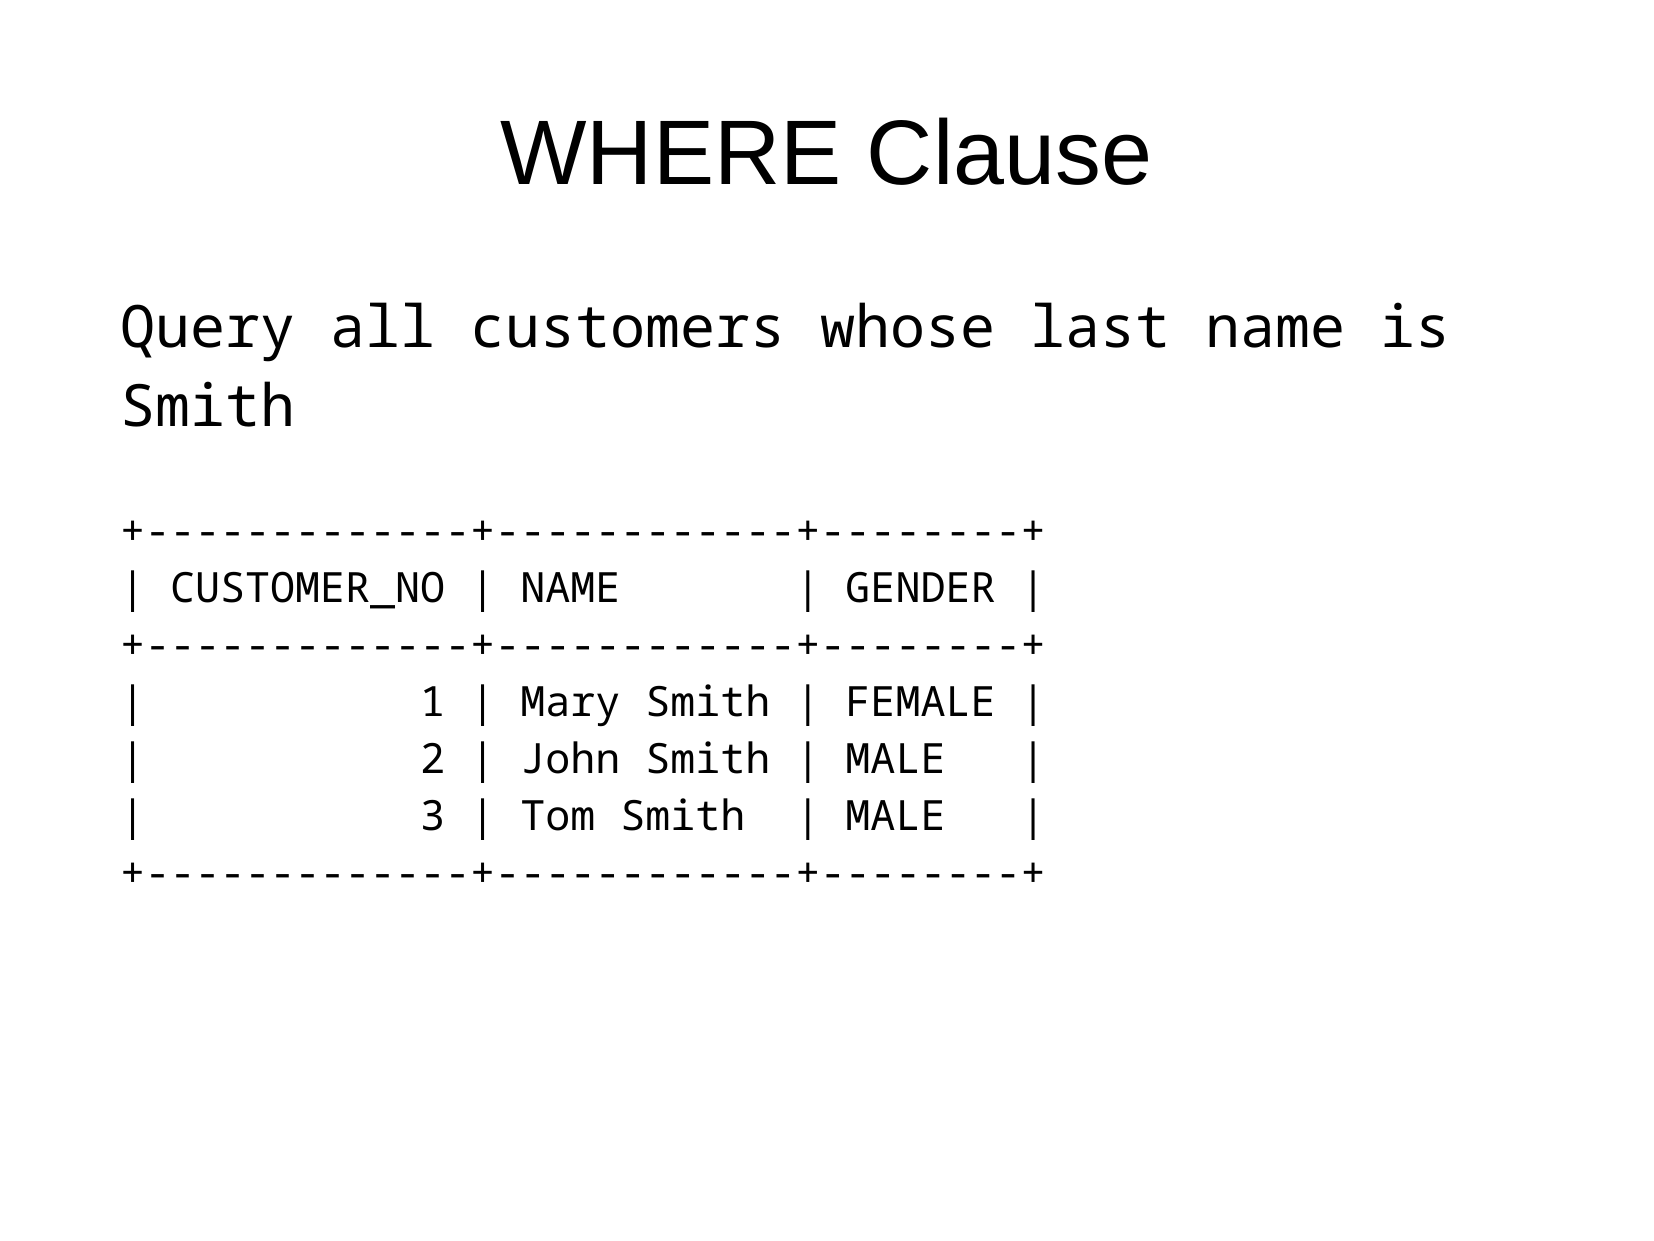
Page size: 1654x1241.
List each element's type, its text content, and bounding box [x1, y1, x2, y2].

title WHERE Clause [82, 49, 1571, 257]
subtitle Query all customers whose last name is Smith +-------------+------------+--------+ | CUSTOMER_NO | NAME | GENDER | +-------------+------------+--------+ | 1 | Mary Smith | FEMALE | | 2 | John Smith | MALE | | 3 | Tom Smith | MALE | +-------------+------------+--------+ [120, 330, 1546, 856]
